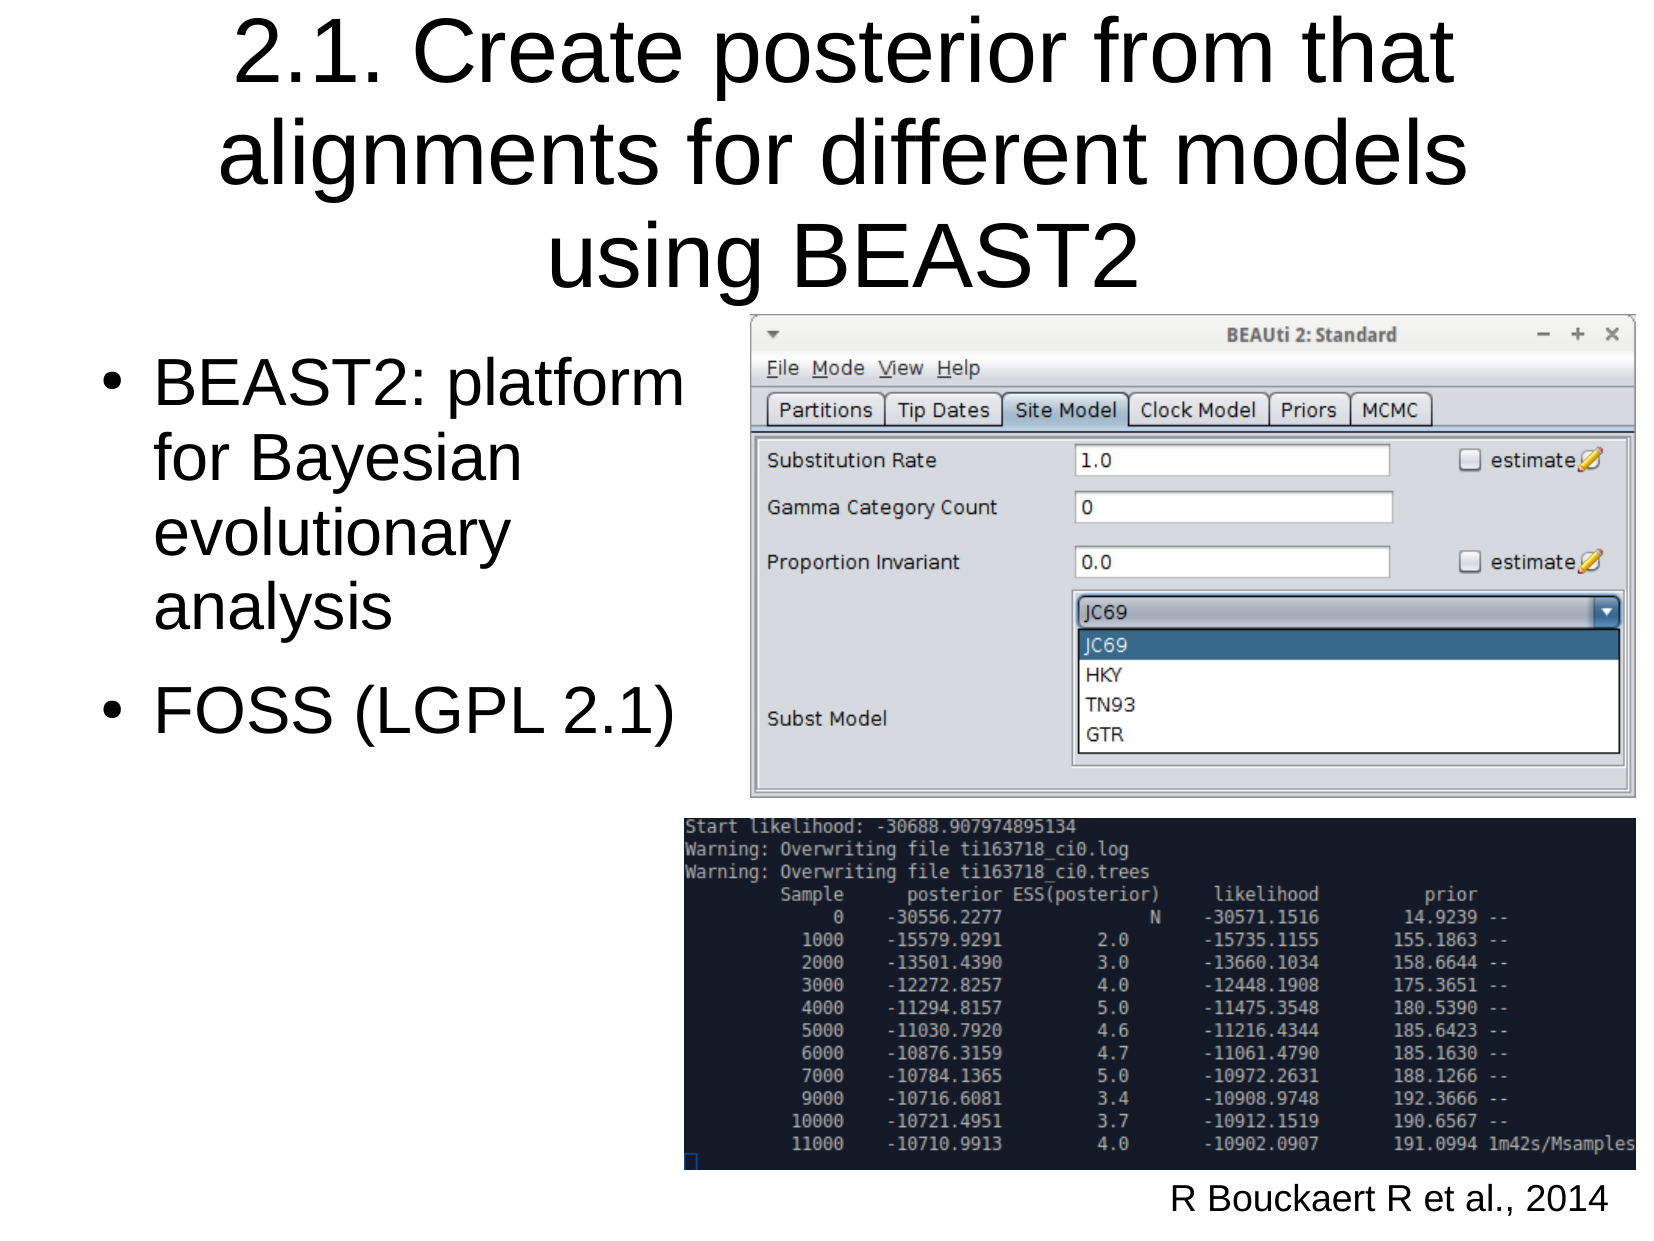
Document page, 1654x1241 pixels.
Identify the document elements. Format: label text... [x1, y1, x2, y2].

title 2.1. Create posterior from that alignments for different models using BEAST2 [82, 0, 1571, 308]
picture [750, 314, 1636, 798]
text_box R Bouckaert R et al., 2014 [1155, 1171, 1636, 1231]
list BEAST2: platform for Bayesian evolutionary analysis FOSS (LGPL 2.1) [82, 345, 736, 1201]
picture [684, 818, 1636, 1171]
